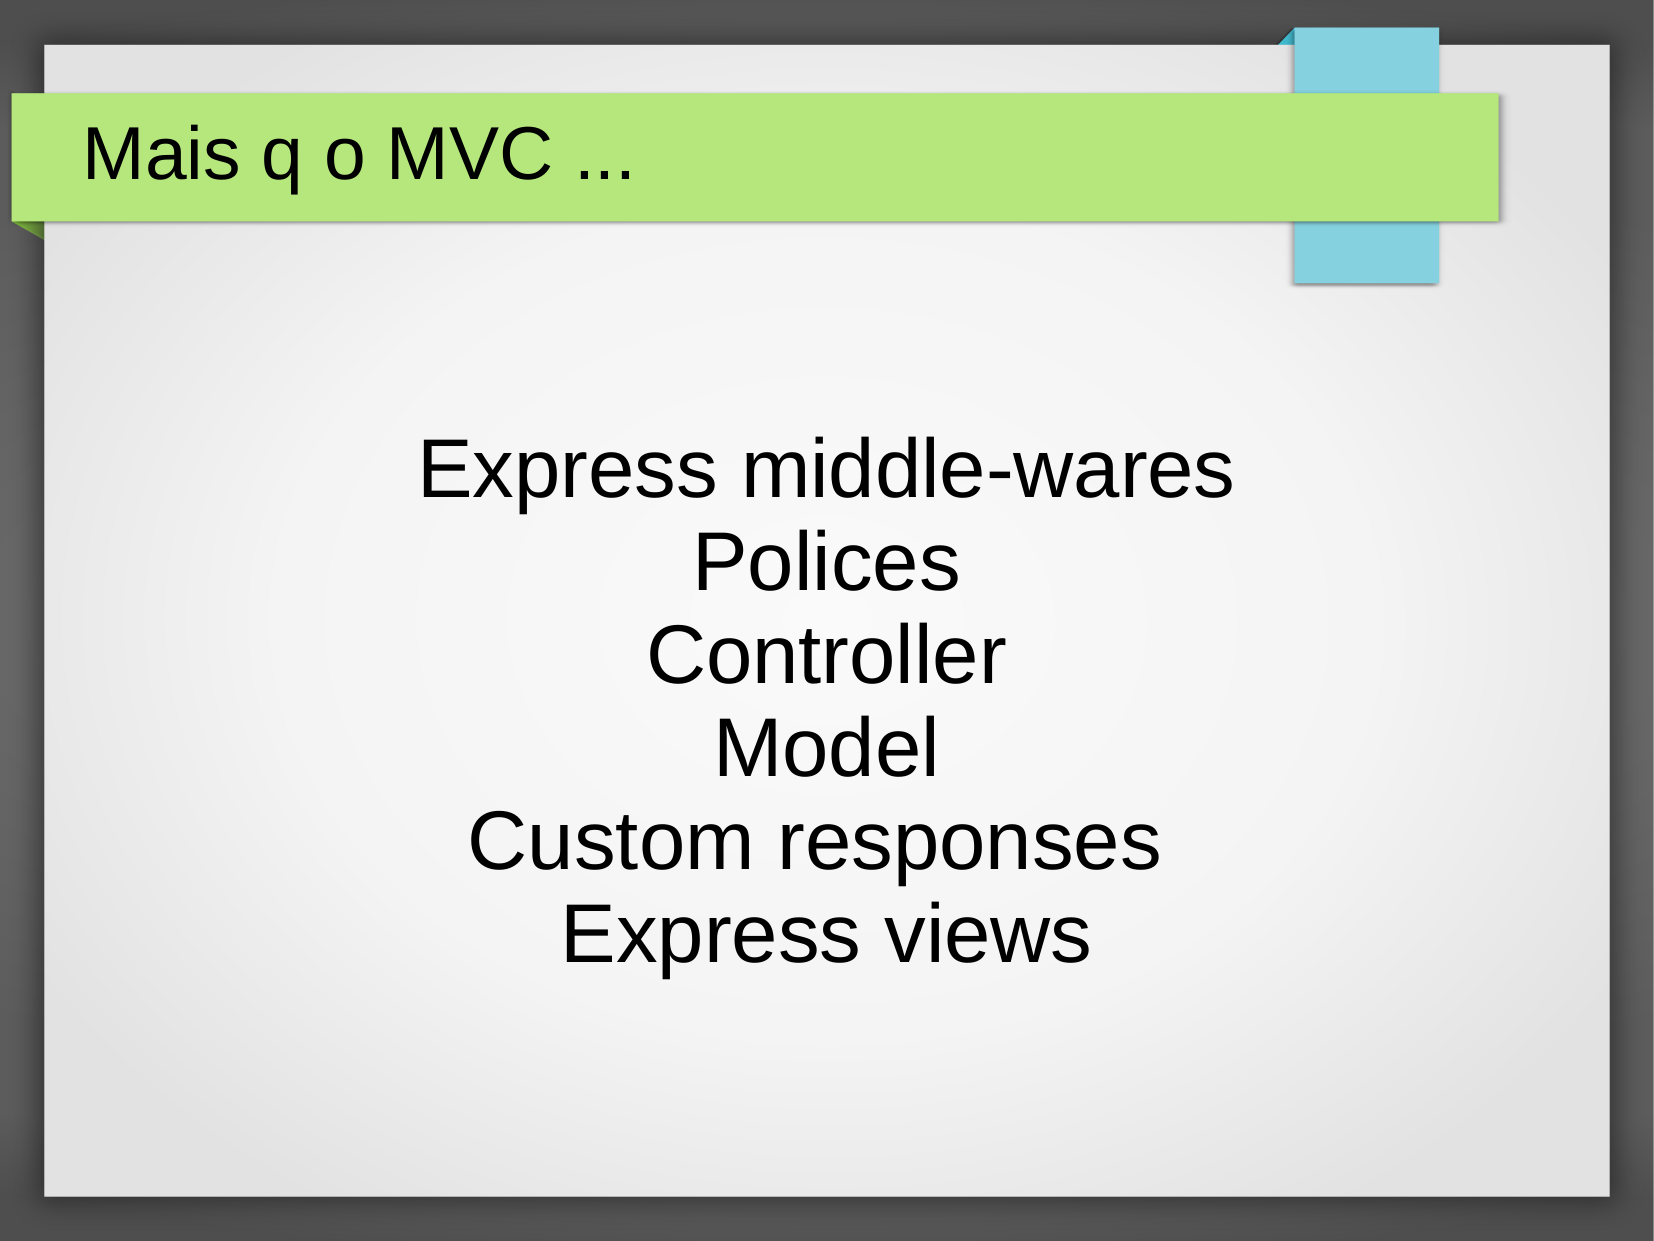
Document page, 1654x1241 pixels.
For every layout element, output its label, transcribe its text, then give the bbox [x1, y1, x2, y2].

picture [0, 0, 1654, 1241]
title Mais q o MVC ... [82, 94, 1264, 213]
subtitle Express middle-wares Polices Controller Model Custom responses Express views [82, 295, 1571, 1015]
